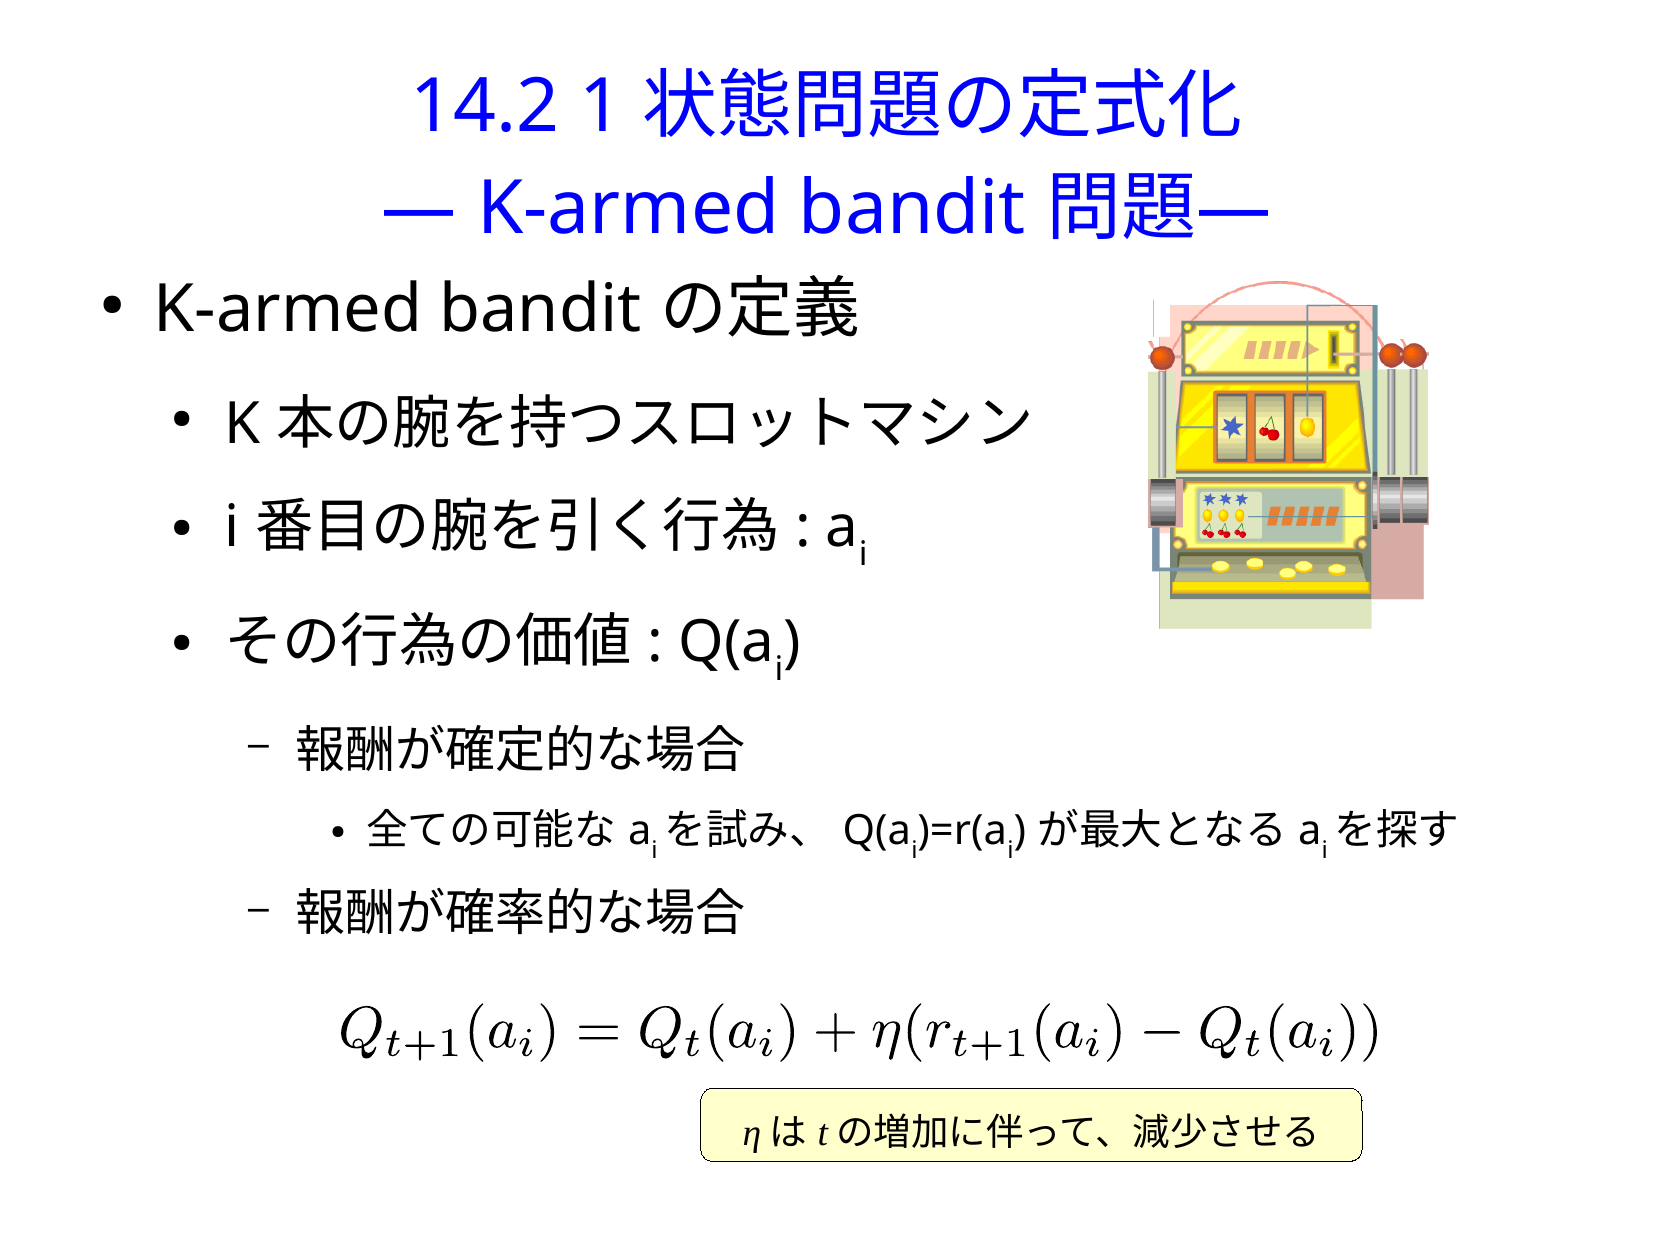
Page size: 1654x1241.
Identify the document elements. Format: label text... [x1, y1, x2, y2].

title 14.2 1状態問題の定式化 ―K-armed bandit問題― [82, 39, 1571, 260]
text_box [338, 1003, 1383, 1062]
list K-armed banditの定義 K本の腕を持つスロットマシン i番目の腕を引く行為: ai その行為の価値: Q(ai) 報酬が確定的な場合 全ての可能なaiを試み、Q(ai)=r(ai)が最大となるaiを探す 報酬が確率的な場合 [82, 260, 1571, 1132]
picture [1147, 276, 1429, 632]
text_box ηはtの増加に伴って、減少させる [700, 1088, 1363, 1162]
